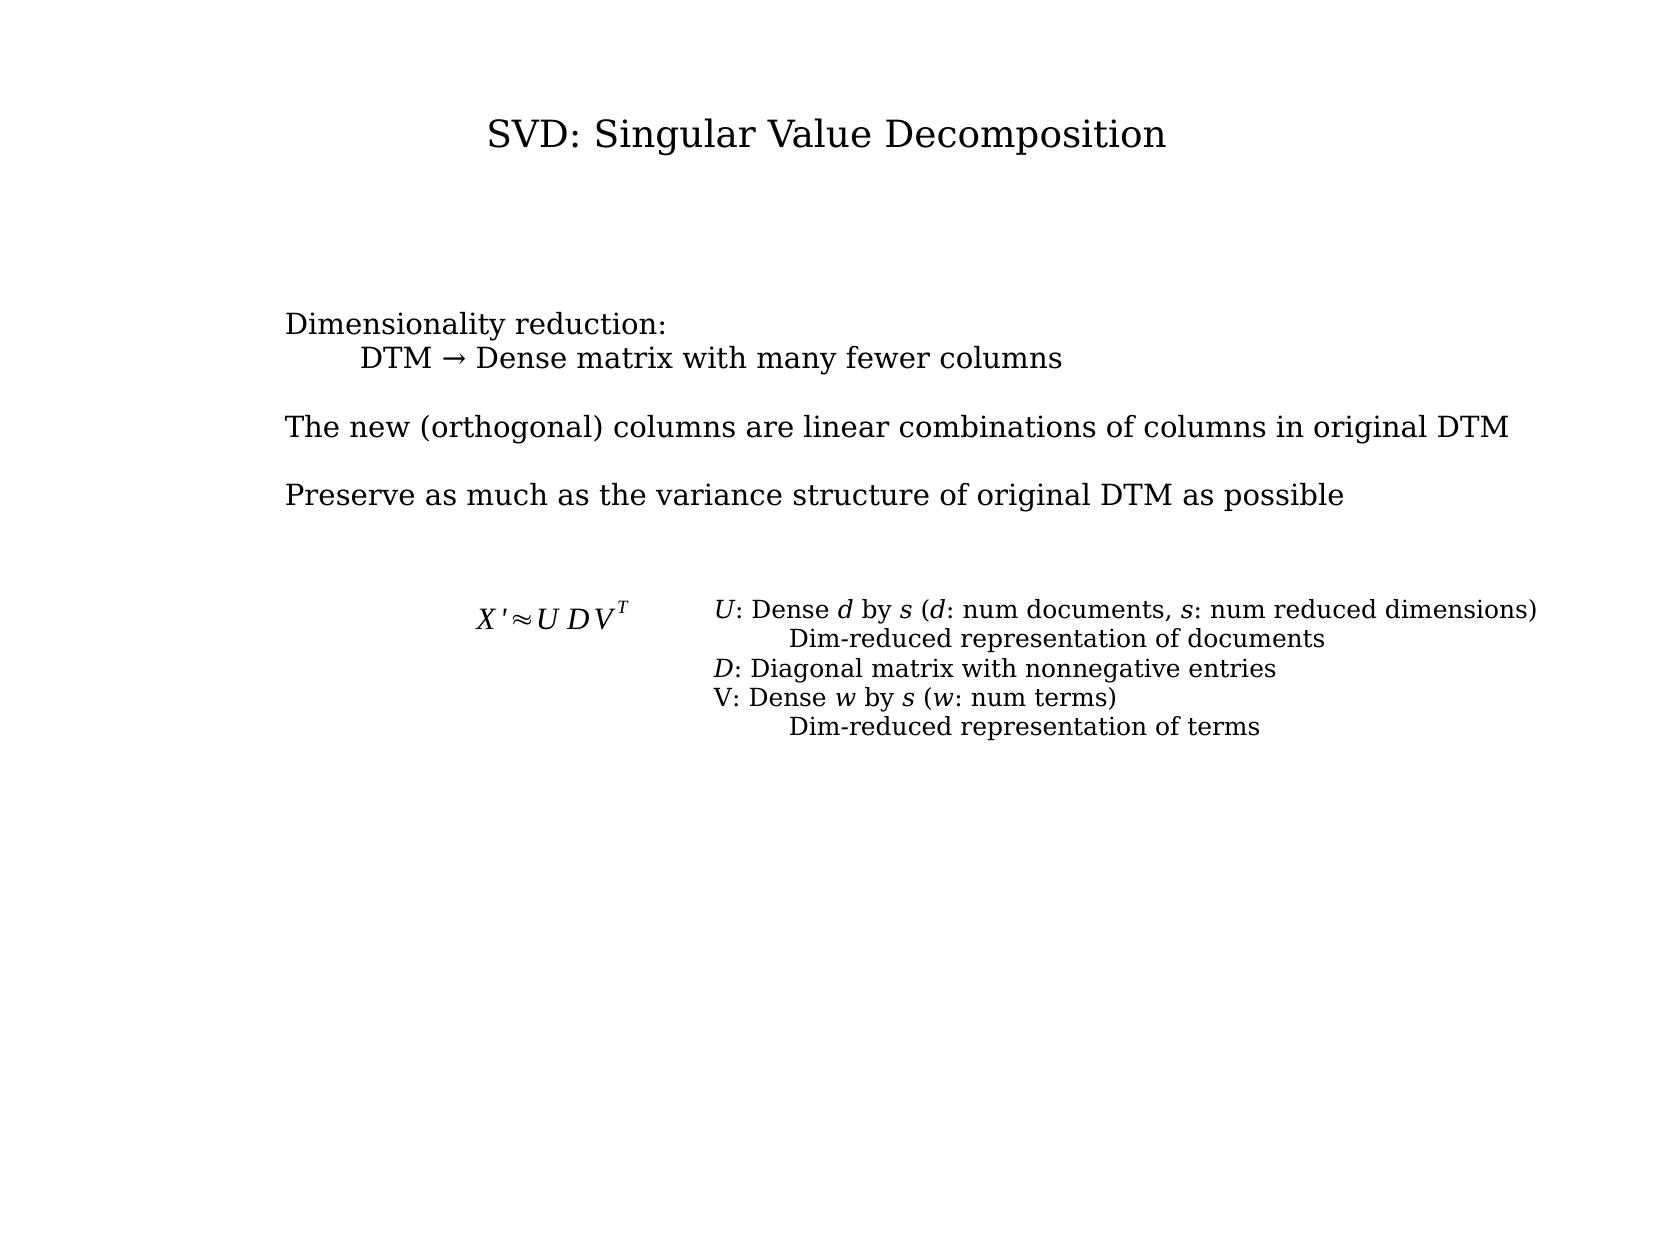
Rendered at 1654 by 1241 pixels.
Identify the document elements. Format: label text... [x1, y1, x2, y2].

chart [467, 596, 636, 636]
text_box Dimensionality reduction: DTM → Dense matrix with many fewer columns The new (orthogonal) columns are linear combinations of columns in original DTM Preserve as much as the variance structure of original DTM as possible [270, 300, 1526, 521]
text_box U: Dense d by s (d: num documents, s: num reduced dimensions) Dim-reduced representation of documents D: Diagonal matrix with nonnegative entries V: Dense w by s (w: num terms) Dim-reduced representation of terms [699, 587, 1562, 779]
text_box SVD: Singular Value Decomposition [471, 105, 1183, 164]
